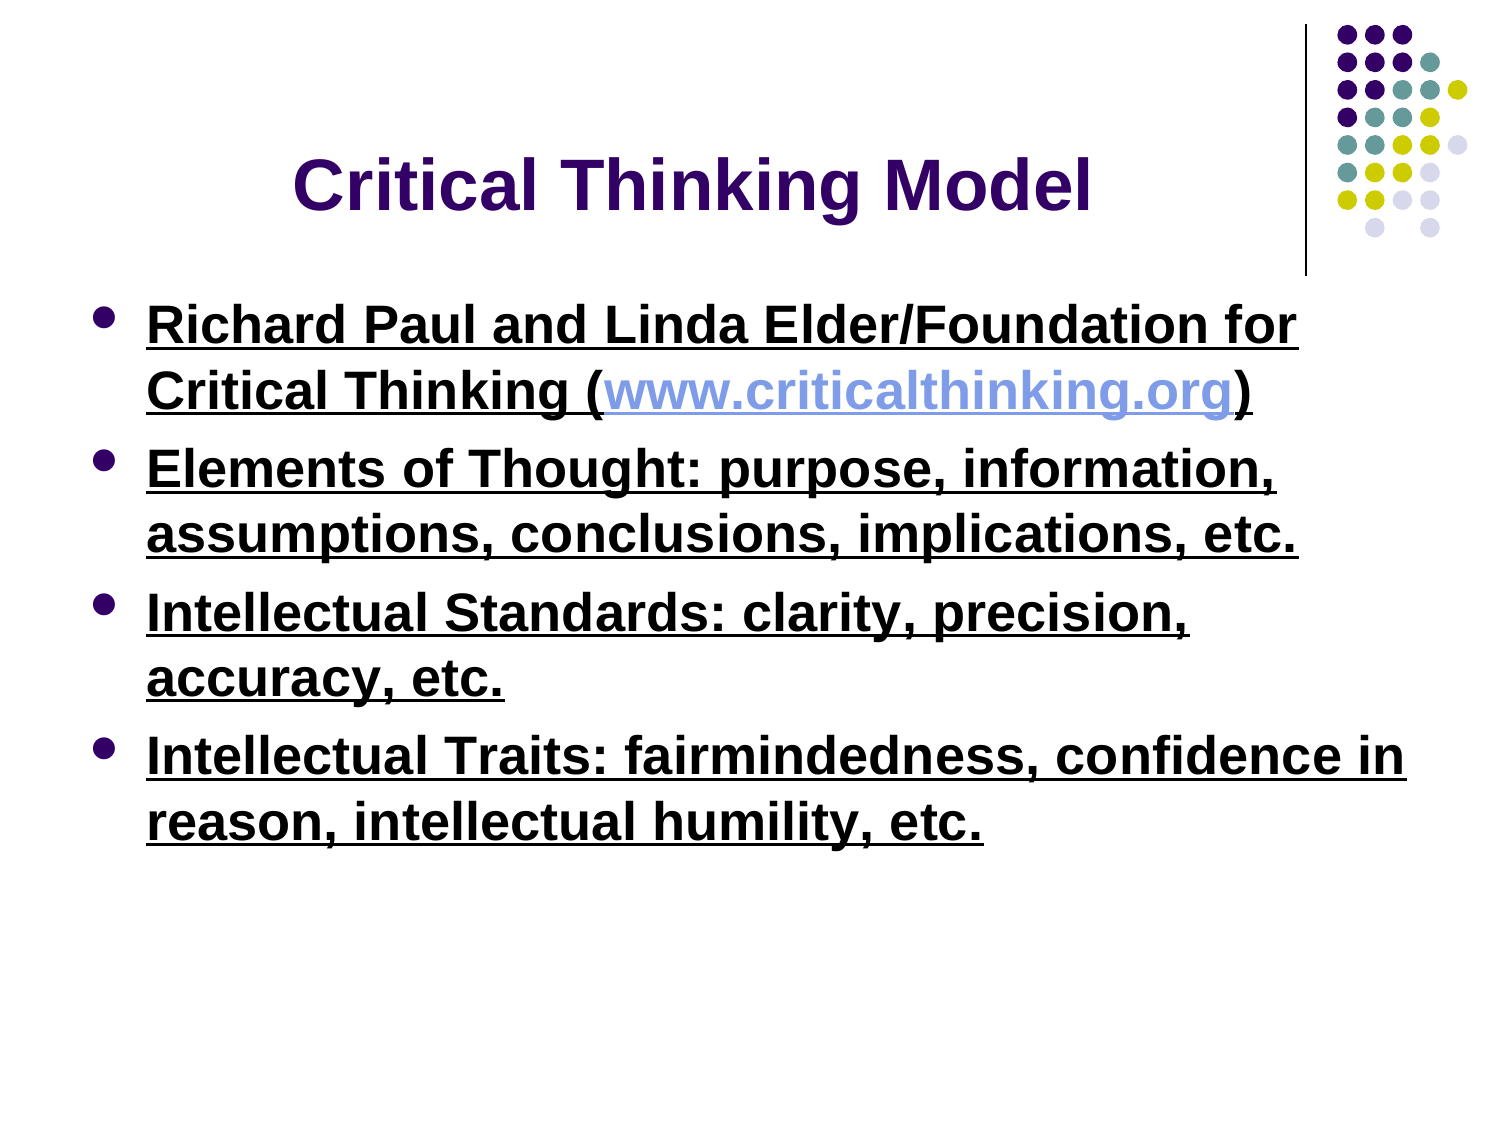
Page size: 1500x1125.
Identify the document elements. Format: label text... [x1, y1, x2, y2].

title Critical Thinking Model [74, 20, 1313, 233]
list Richard Paul and Linda Elder/Foundation for Critical Thinking (www.criticalthinking.org) Elements of Thought: purpose, information, assumptions, conclusions, implications, etc. Intellectual Standards: clarity, precision, accuracy, etc. Intellectual Traits: fairmindedness, confidence in reason, intellectual humility, etc. [75, 282, 1426, 1006]
